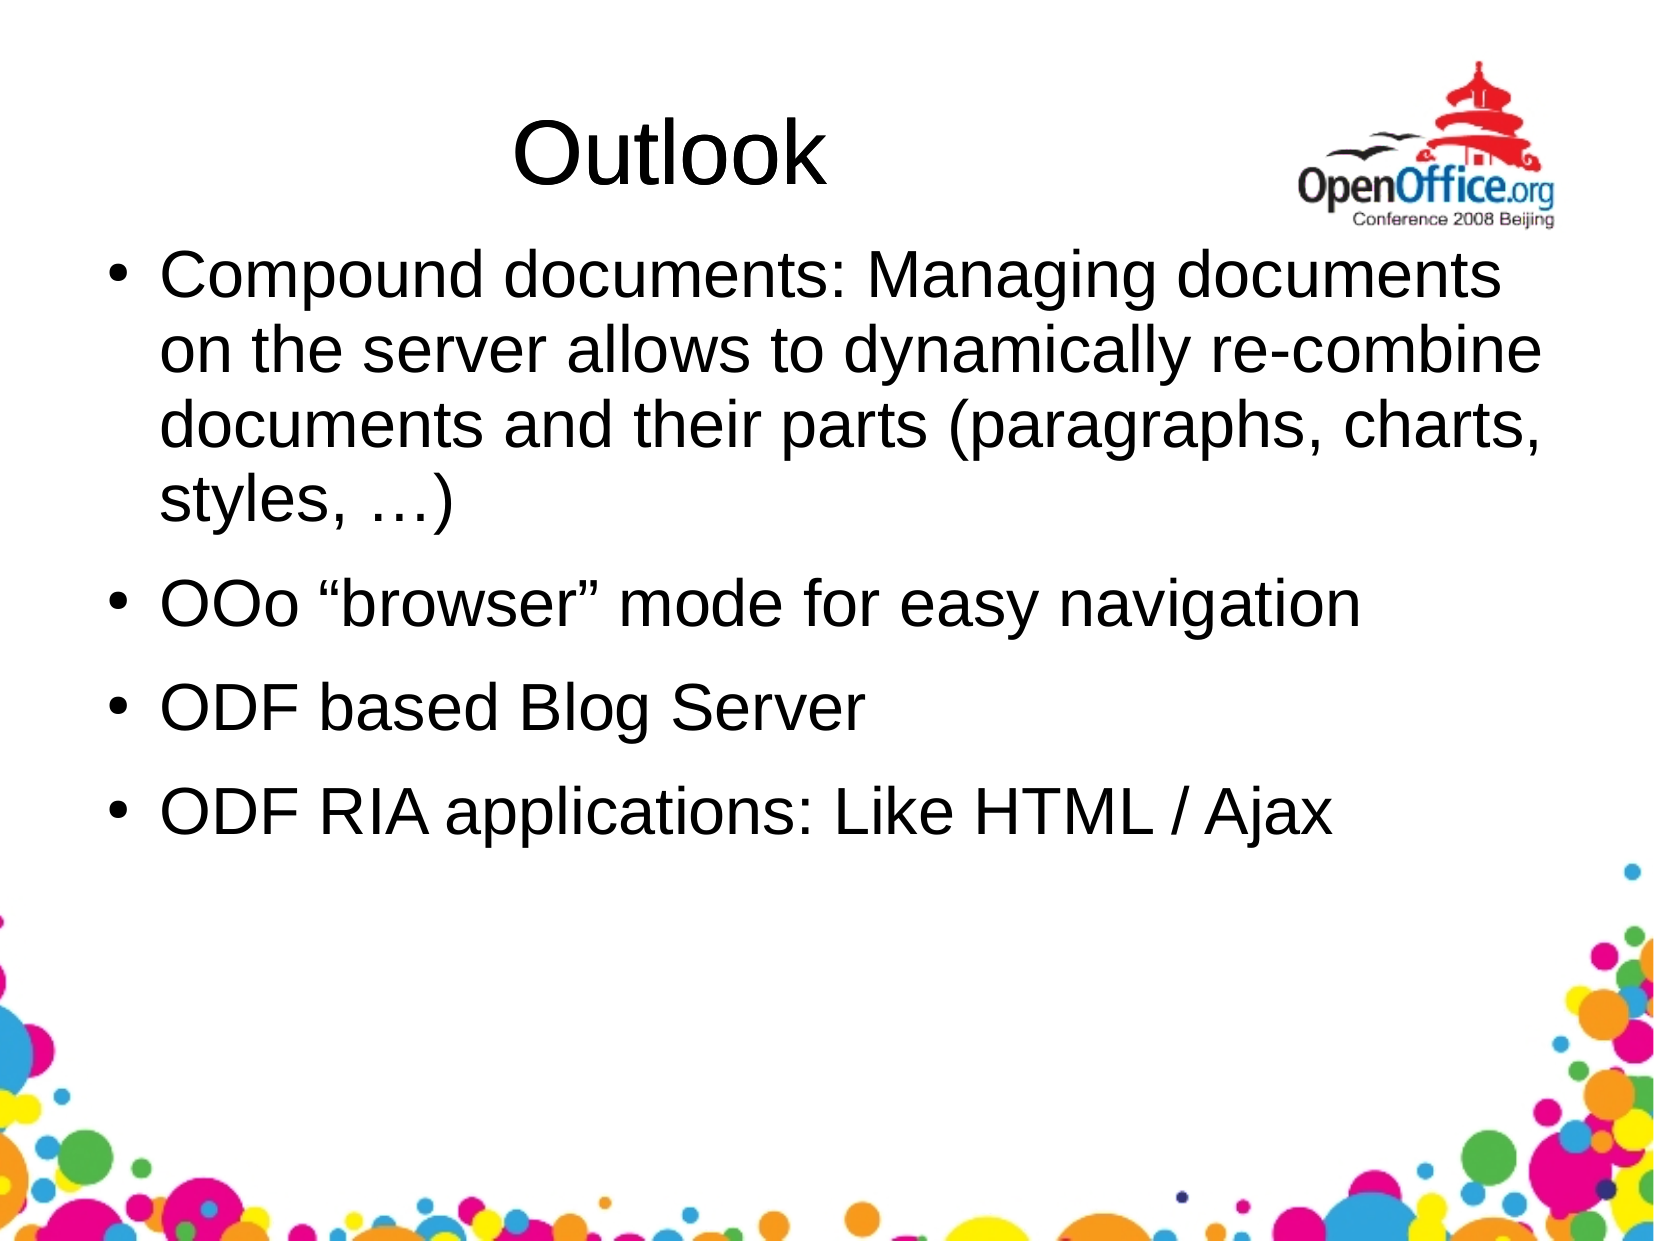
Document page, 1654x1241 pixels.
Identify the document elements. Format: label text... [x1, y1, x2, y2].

title Outlook [82, 49, 1258, 257]
picture [0, 810, 1654, 1241]
list Compound documents: Managing documents on the server allows to dynamically re-combine documents and their parts (paragraphs, charts, styles, …) OOo “browser” mode for easy navigation ODF based Blog Server ODF RIA applications: Like HTML / Ajax [88, 237, 1577, 935]
picture [1285, 51, 1569, 237]
